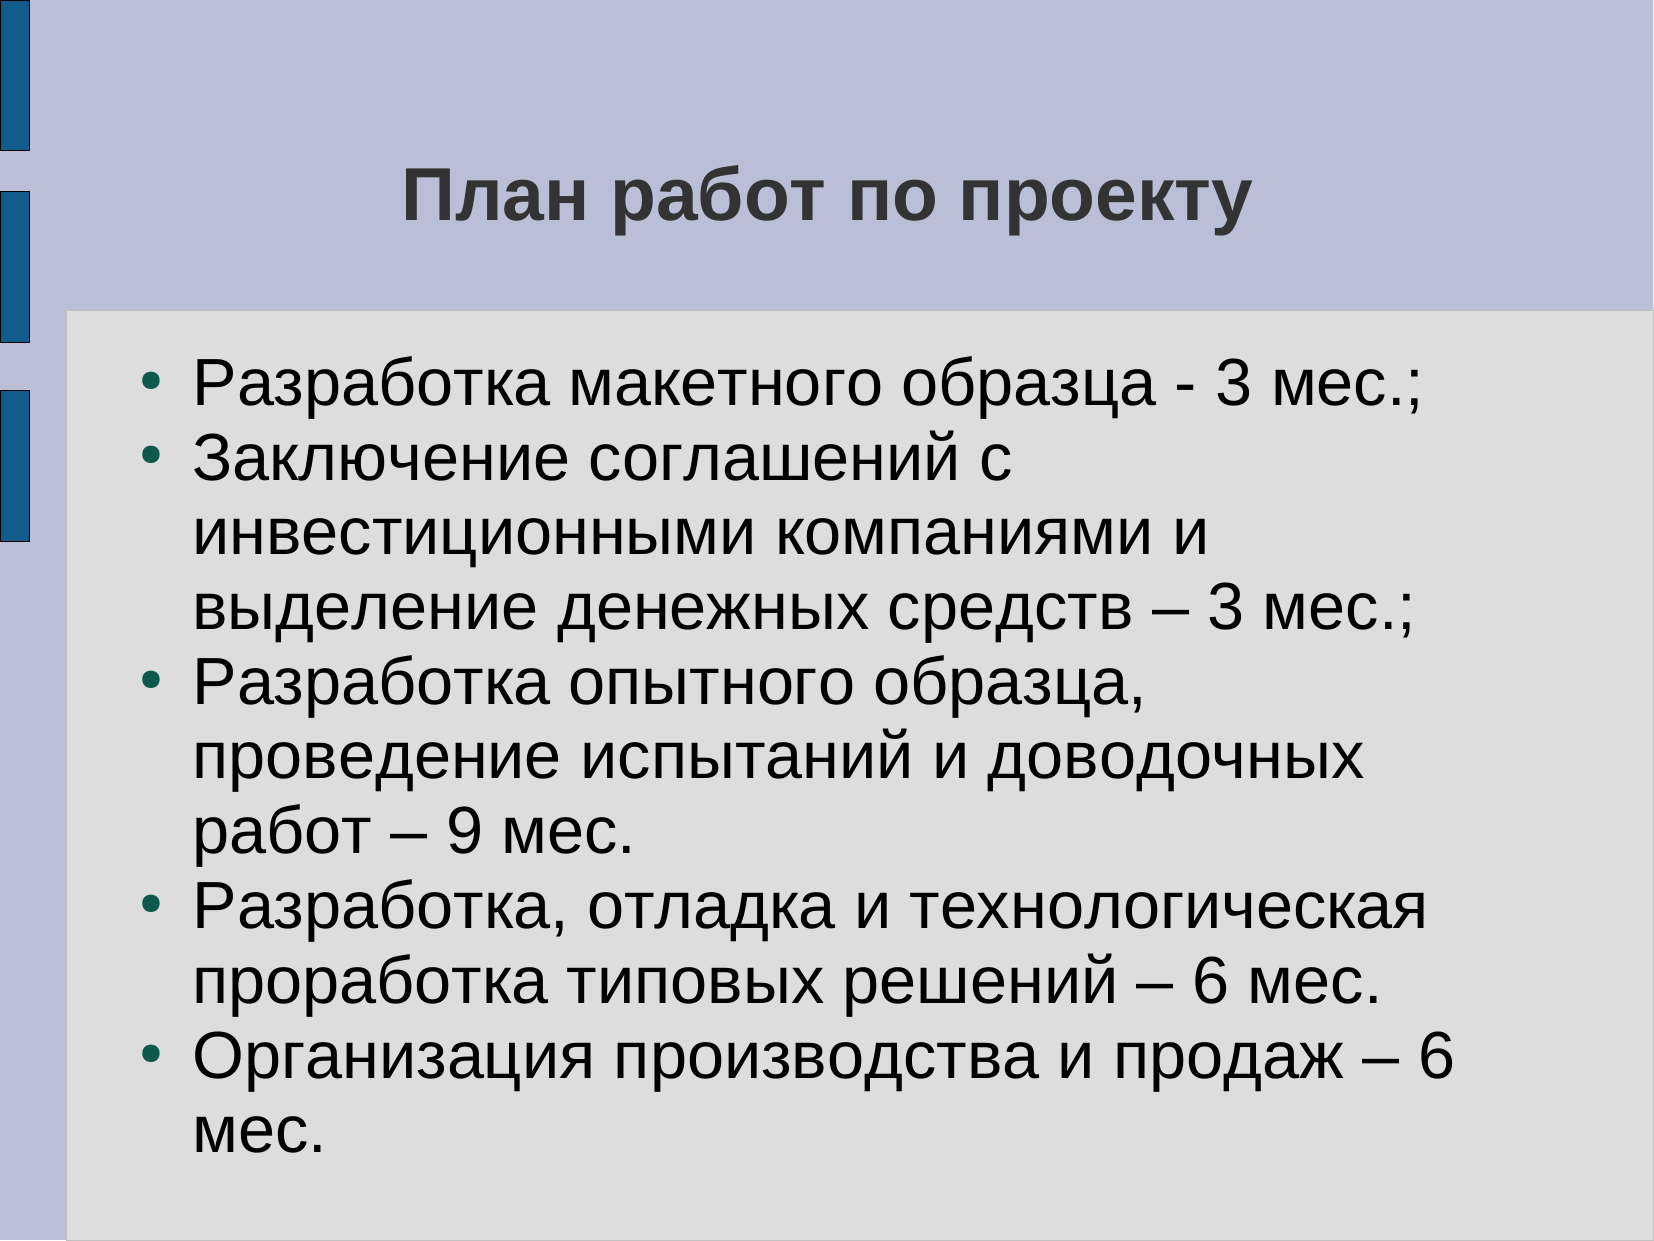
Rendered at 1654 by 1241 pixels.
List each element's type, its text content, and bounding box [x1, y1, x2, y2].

list Разработка макетного образца - 3 мес.; Заключение соглашений с инвестиционными компаниями и выделение денежных средств – 3 мес.; Разработка опытного образца, проведение испытаний и доводочных работ – 9 мес. Разработка, отладка и технологическая проработка типовых решений – 6 мес. Организация производства и продаж – 6 мес. [121, 344, 1534, 1168]
title План работ по проекту [121, 91, 1534, 299]
